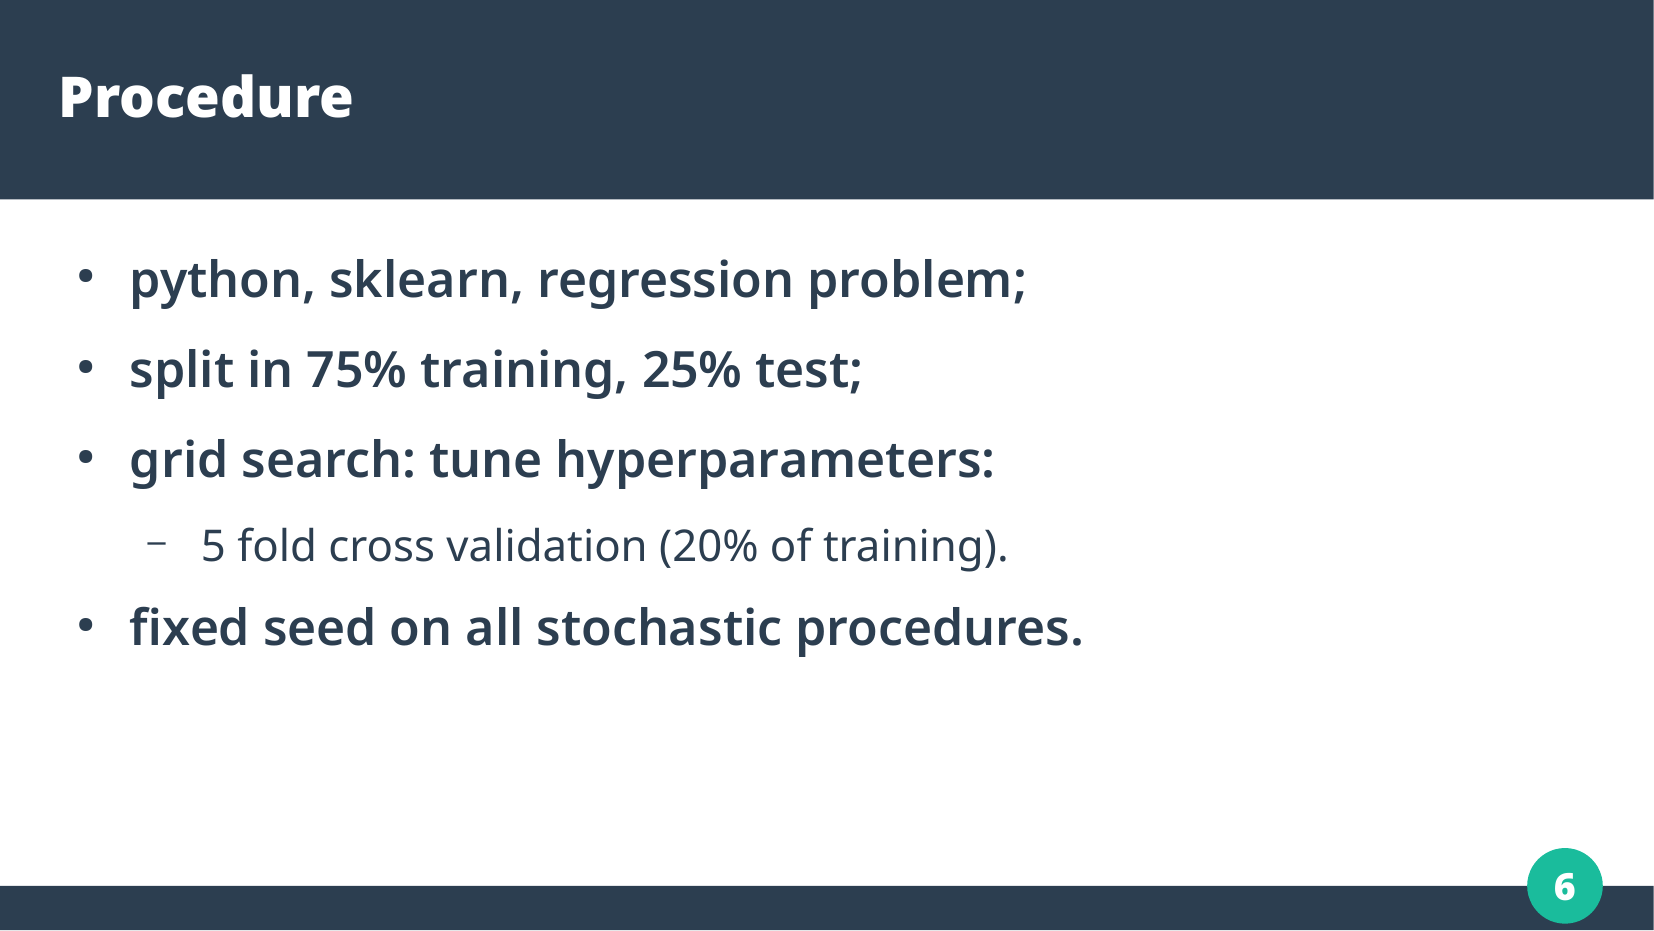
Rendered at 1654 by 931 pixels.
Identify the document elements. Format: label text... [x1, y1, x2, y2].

list python, sklearn, regression problem; split in 75% training, 25% test; grid search: tune hyperparameters: 5 fold cross validation (20% of training). fixed seed on all stochastic procedures. [59, 243, 1595, 864]
title Procedure [59, 37, 1595, 156]
